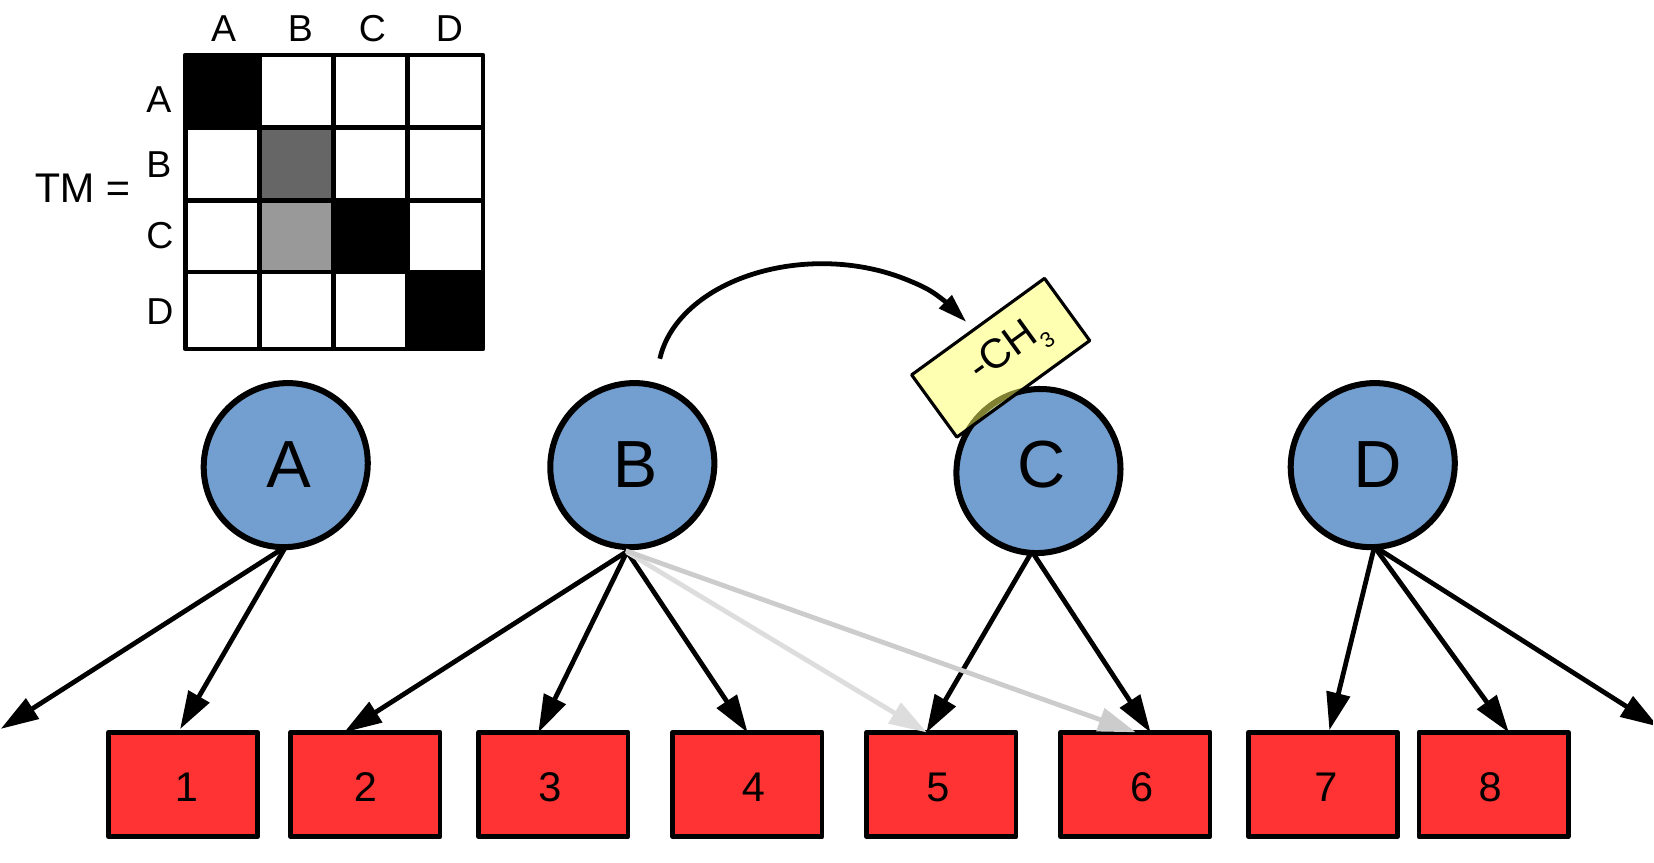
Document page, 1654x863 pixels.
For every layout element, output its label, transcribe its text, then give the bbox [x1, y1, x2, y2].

text_box A [251, 419, 326, 524]
text_box [1418, 732, 1569, 837]
text_box D [1338, 419, 1417, 524]
text_box 1 [160, 756, 213, 828]
text_box -CH3 [911, 278, 1090, 438]
text_box A [196, 0, 252, 62]
text_box TM = [19, 157, 149, 225]
text_box C [344, 0, 401, 62]
text_box [1060, 732, 1210, 837]
text_box [108, 732, 258, 837]
text_box 4 [727, 756, 780, 828]
text_box B [273, 0, 328, 62]
text_box [672, 732, 823, 837]
text_box [290, 732, 441, 837]
text_box 7 [1299, 756, 1353, 828]
text_box [478, 732, 628, 837]
text_box 8 [1463, 756, 1517, 828]
text_box [956, 388, 1121, 554]
text_box C [1002, 419, 1081, 524]
text_box A [131, 70, 187, 133]
text_box D [131, 283, 189, 346]
text_box [1290, 383, 1455, 548]
text_box [866, 732, 1017, 837]
text_box 3 [523, 756, 577, 828]
text_box [203, 383, 368, 547]
text_box B [598, 419, 673, 524]
text_box 6 [1115, 756, 1168, 828]
text_box D [421, 0, 478, 62]
text_box B [131, 135, 187, 198]
text_box C [131, 206, 189, 269]
text_box [1248, 732, 1398, 837]
text_box [185, 54, 483, 349]
text_box 5 [911, 756, 965, 828]
text_box 2 [339, 756, 392, 828]
text_box [550, 383, 715, 548]
